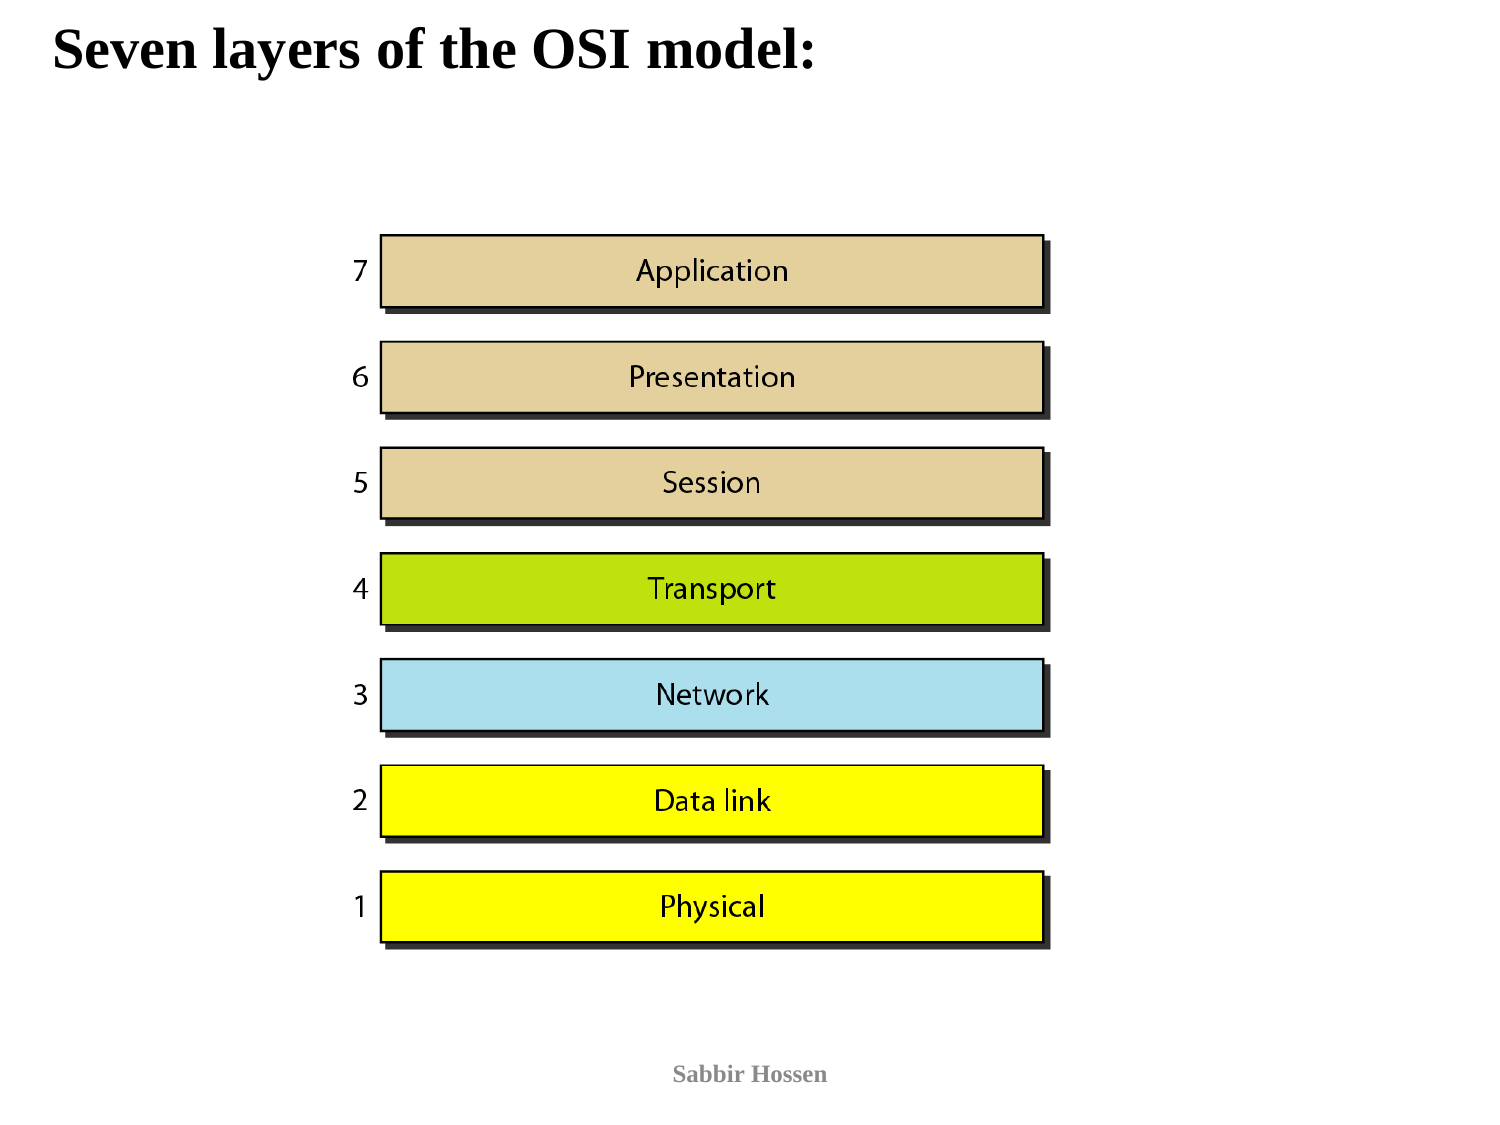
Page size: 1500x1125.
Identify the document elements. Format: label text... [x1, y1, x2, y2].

picture [352, 234, 1051, 951]
text_box Sabbir Hossen [496, 1042, 1004, 1103]
list Seven layers of the OSI model: [37, 2, 1450, 1103]
